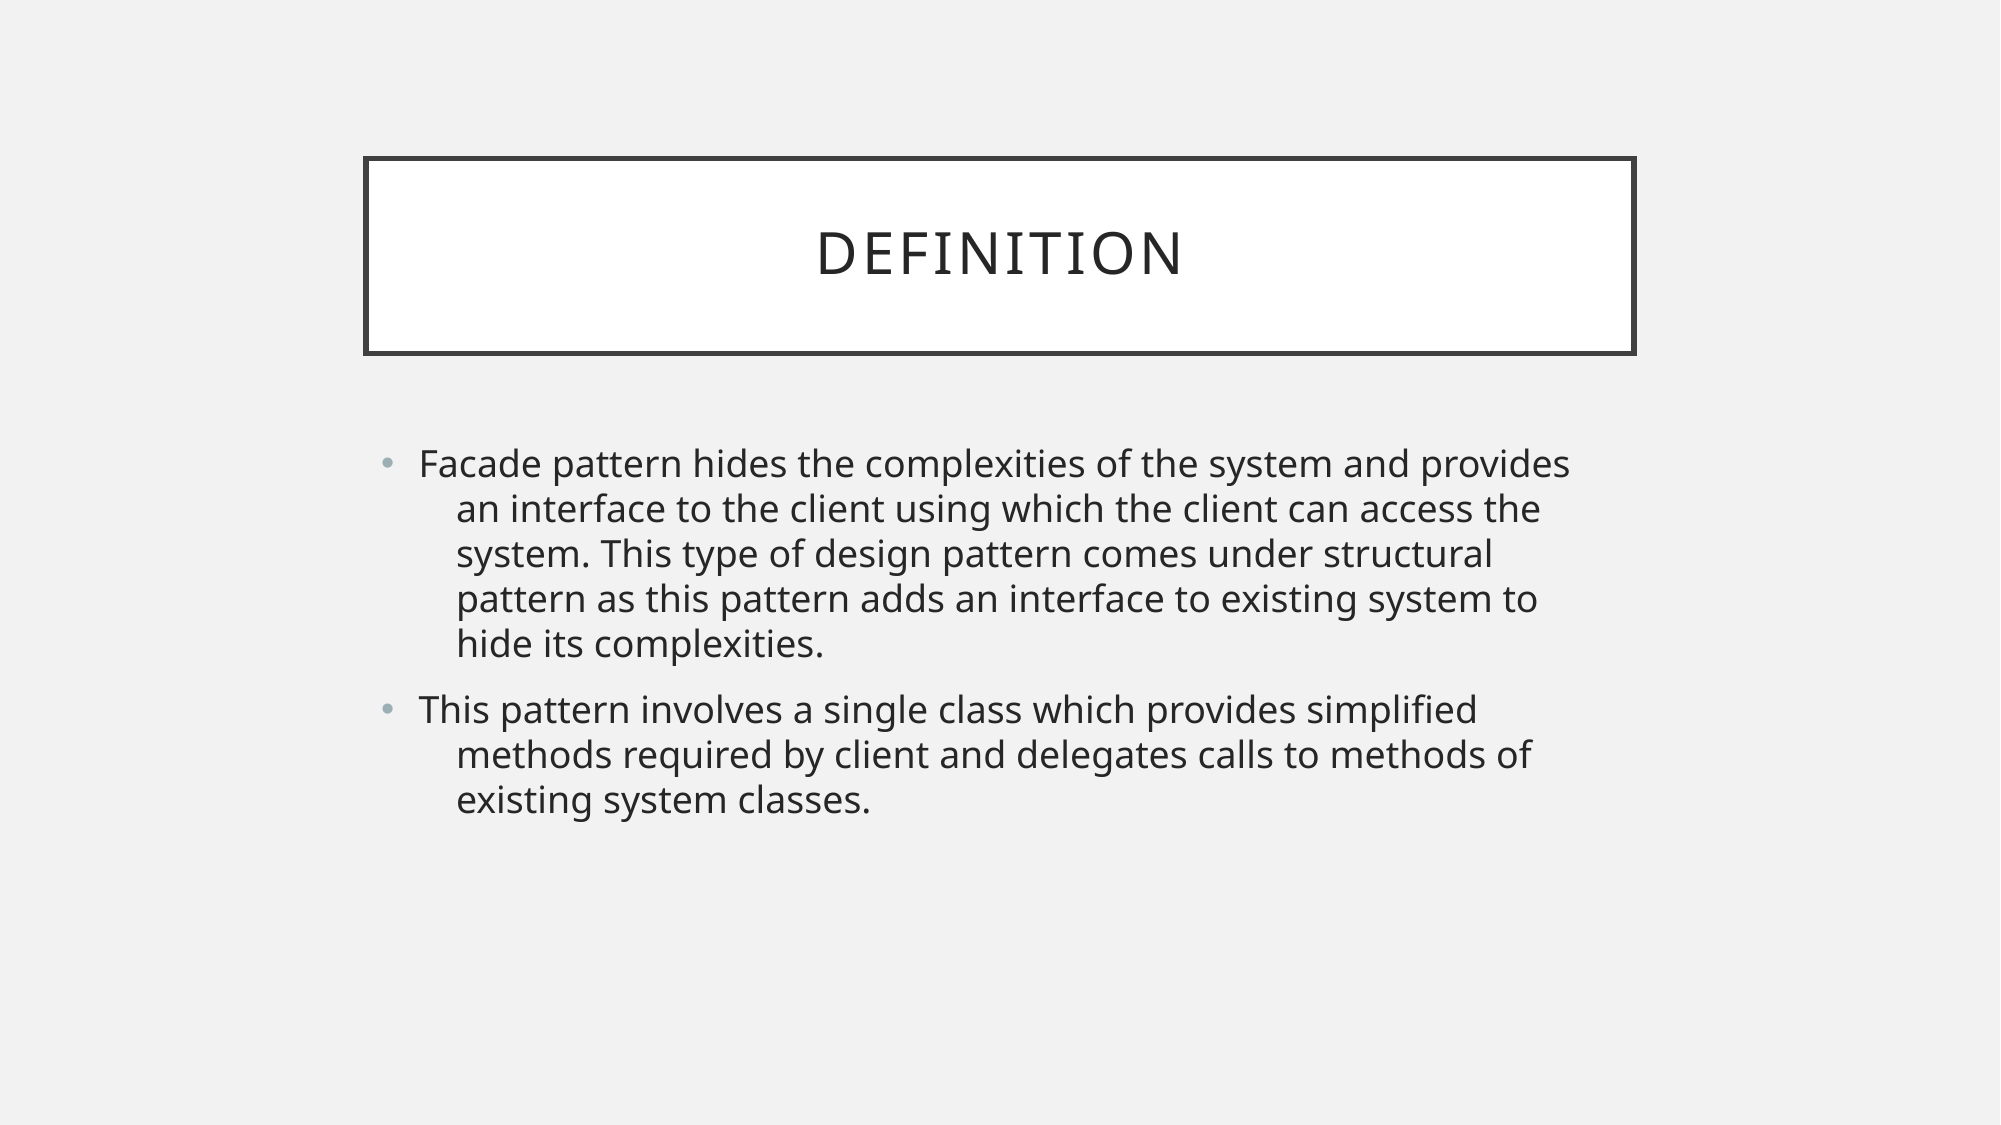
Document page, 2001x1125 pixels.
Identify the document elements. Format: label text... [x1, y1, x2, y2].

list Facade pattern hides the complexities of the system and provides an interface to the client using which the client can access the system. This type of design pattern comes under structural pattern as this pattern adds an interface to existing system to hide its complexities. This pattern involves a single class which provides simplified methods required by client and delegates calls to methods of existing system classes. [366, 432, 1634, 942]
title Definition [366, 158, 1634, 354]
